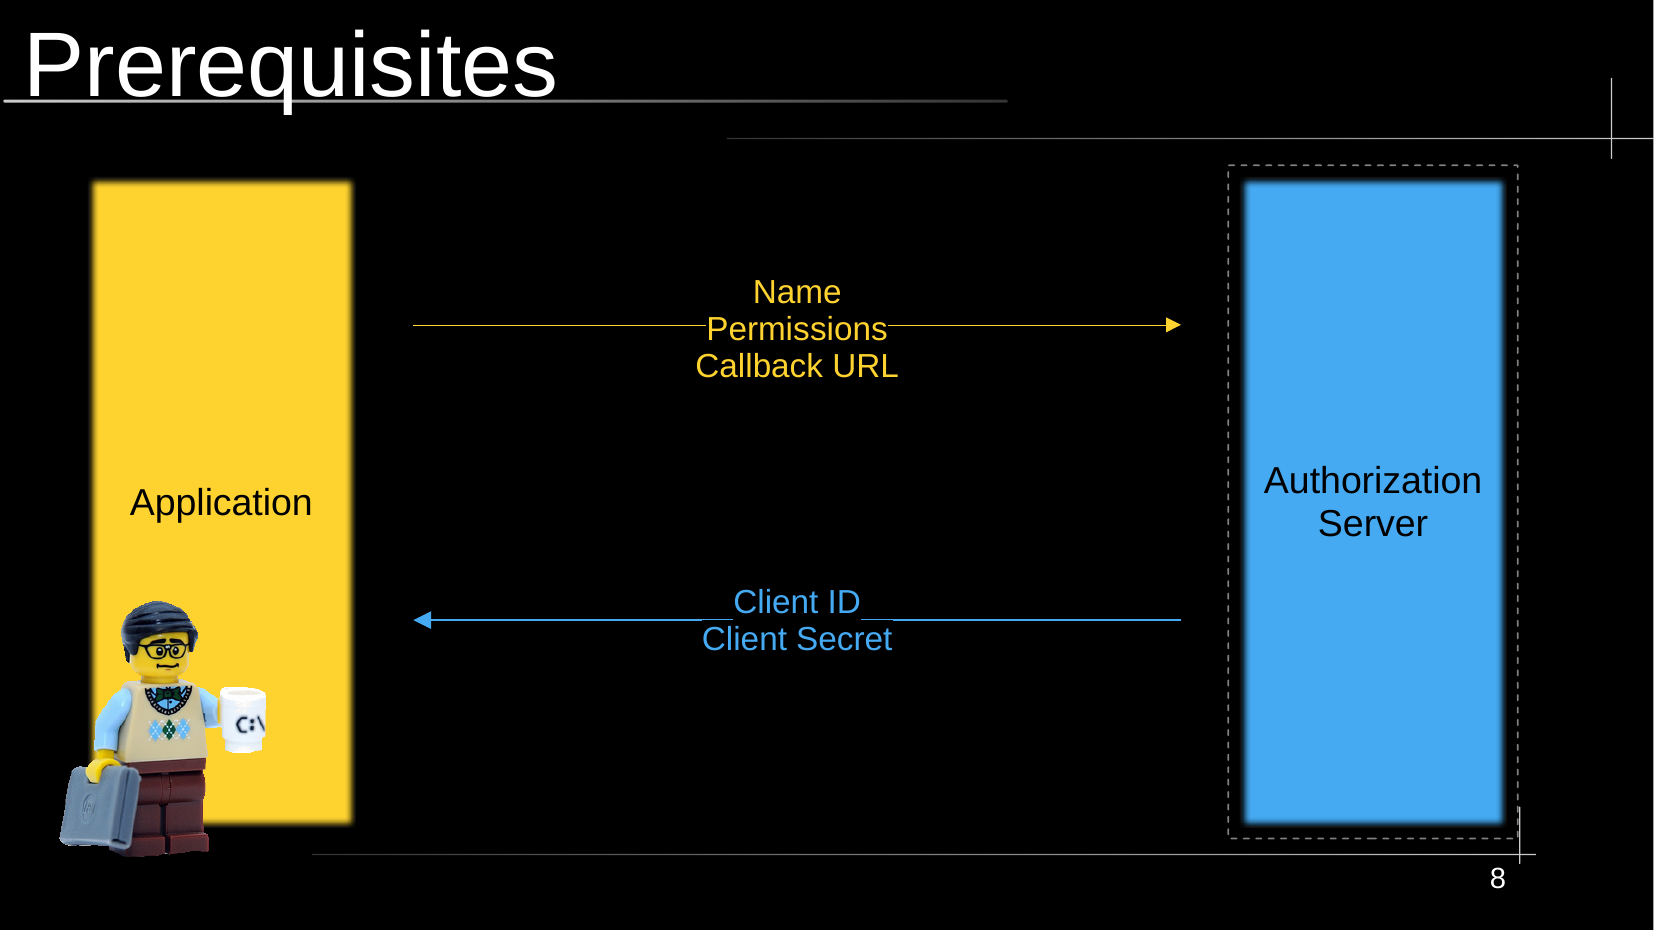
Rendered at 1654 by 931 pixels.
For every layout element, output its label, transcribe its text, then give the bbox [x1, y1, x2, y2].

title Prerequisites [23, 11, 1589, 119]
text_box Name Permissions Callback URL [472, 265, 1123, 392]
picture [59, 601, 266, 857]
text_box Authorization Server [1251, 189, 1496, 817]
text_box Client ID Client Secret [472, 575, 1123, 665]
text_box Application [100, 189, 345, 817]
